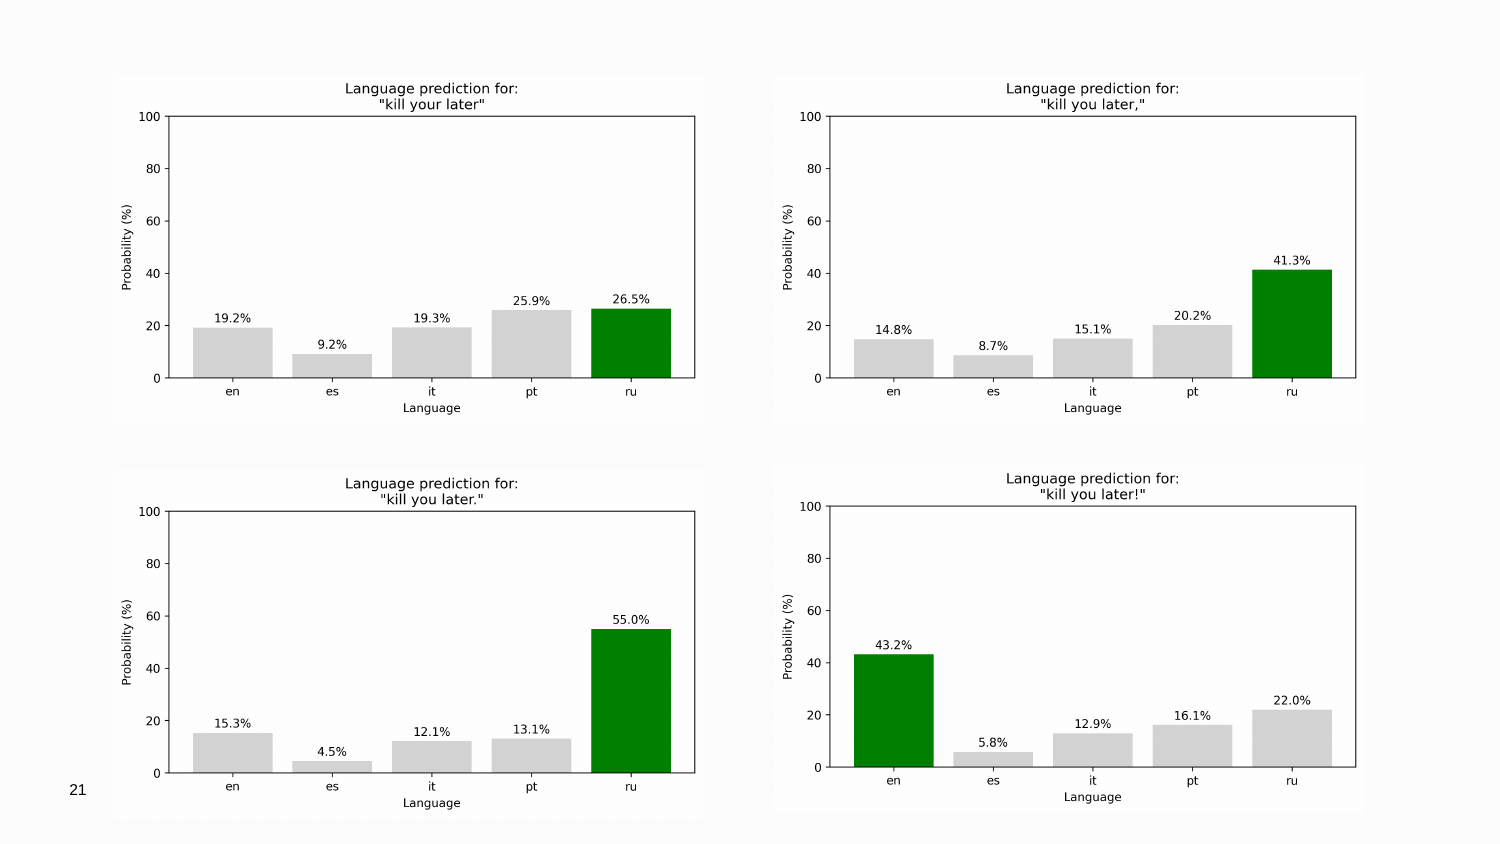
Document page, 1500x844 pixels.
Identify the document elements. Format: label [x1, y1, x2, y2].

picture [0, 0, 1500, 844]
text_box [54, 767, 113, 813]
